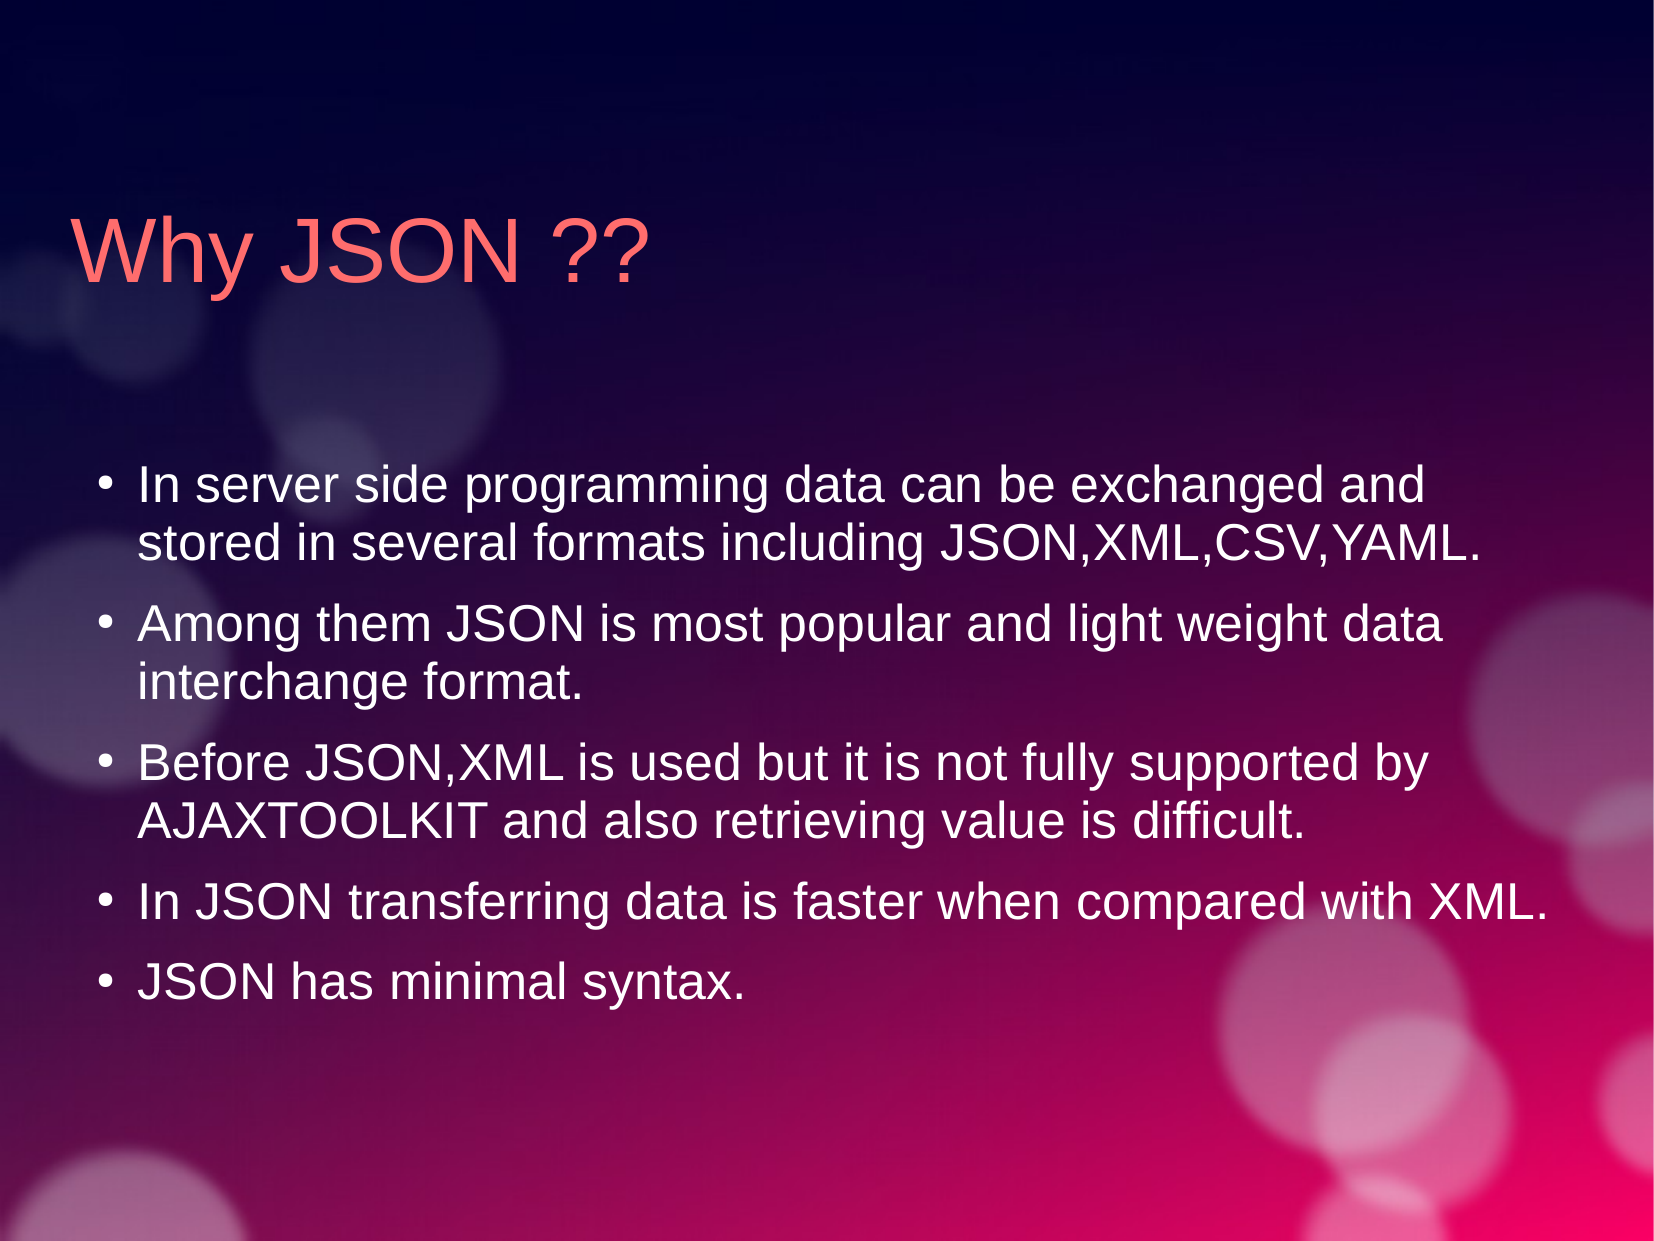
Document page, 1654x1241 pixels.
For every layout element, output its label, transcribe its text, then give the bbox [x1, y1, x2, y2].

picture [0, 0, 1654, 1241]
title Why JSON ?? [70, 147, 1559, 355]
list In server side programming data can be exchanged and stored in several formats including JSON,XML,CSV,YAML. Among them JSON is most popular and light weight data interchange format. Before JSON,XML is used but it is not fully supported by AJAXTOOLKIT and also retrieving value is difficult. In JSON transferring data is faster when compared with XML. JSON has minimal syntax. [82, 455, 1571, 1075]
